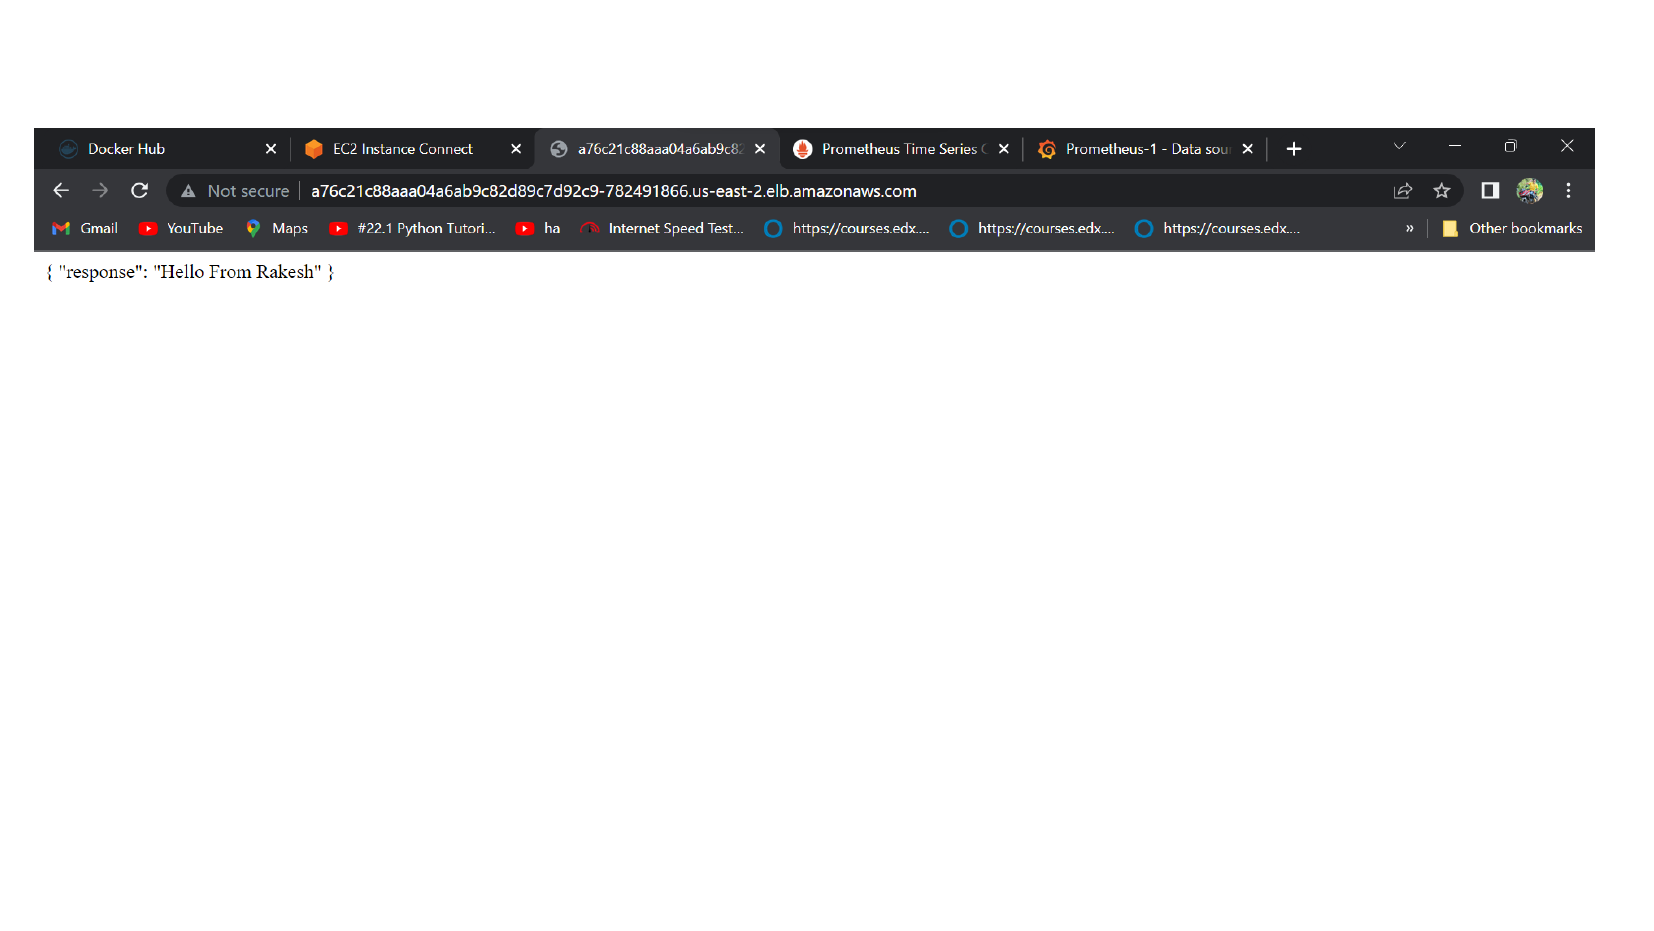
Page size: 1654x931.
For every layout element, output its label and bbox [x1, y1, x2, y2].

picture [34, 128, 1595, 827]
